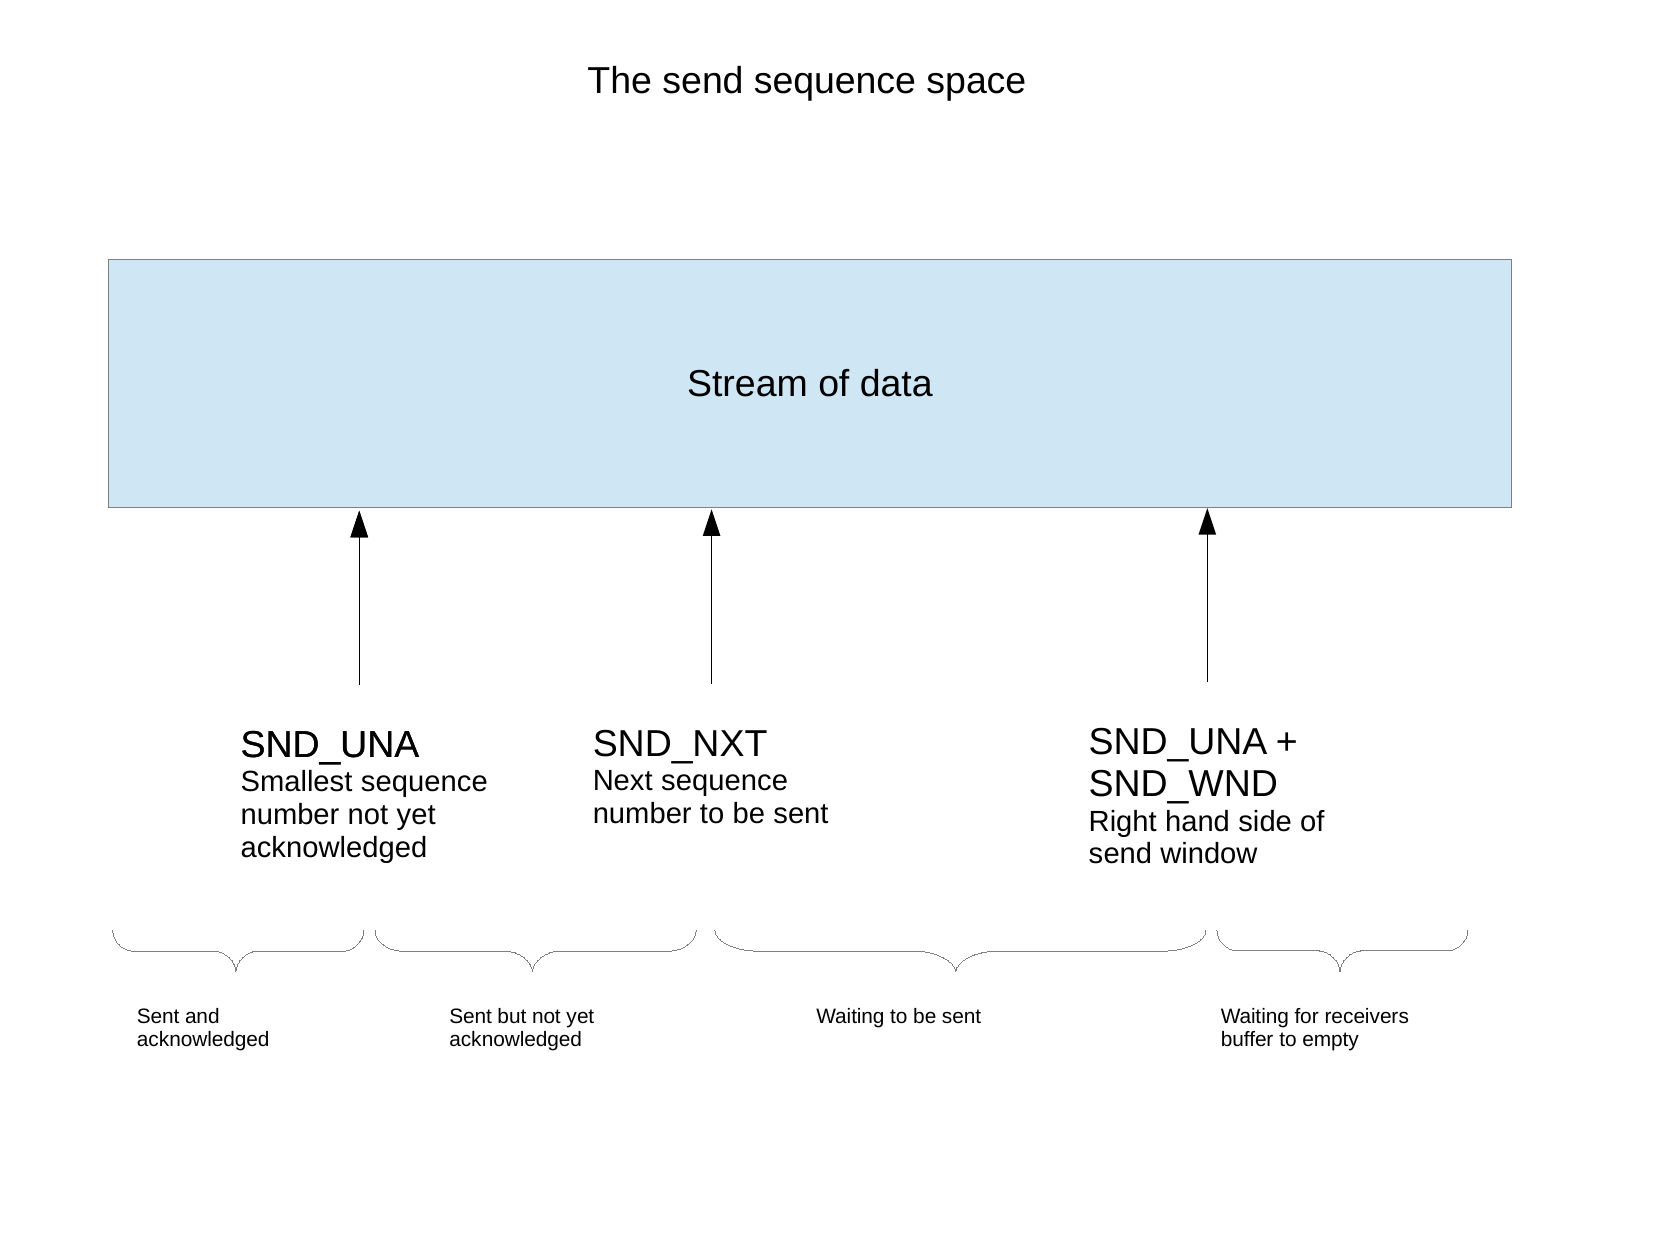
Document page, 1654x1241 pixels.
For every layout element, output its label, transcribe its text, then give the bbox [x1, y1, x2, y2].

text_box SND_UNA Smallest sequence number not yet acknowledged [225, 716, 526, 872]
text_box Sent and acknowledged [122, 997, 349, 1059]
text_box SND_NXT Next sequence number to be sent [578, 714, 878, 837]
text_box Sent but not yet acknowledged [434, 997, 661, 1059]
text_box Waiting to be sent [801, 997, 1041, 1036]
text_box Stream of data [108, 259, 1512, 508]
text_box SND_UNA + SND_WND Right hand side of send window [1073, 713, 1374, 878]
text_box The send sequence space [105, 52, 1509, 110]
text_box Waiting for receivers buffer to empty [1206, 997, 1445, 1059]
